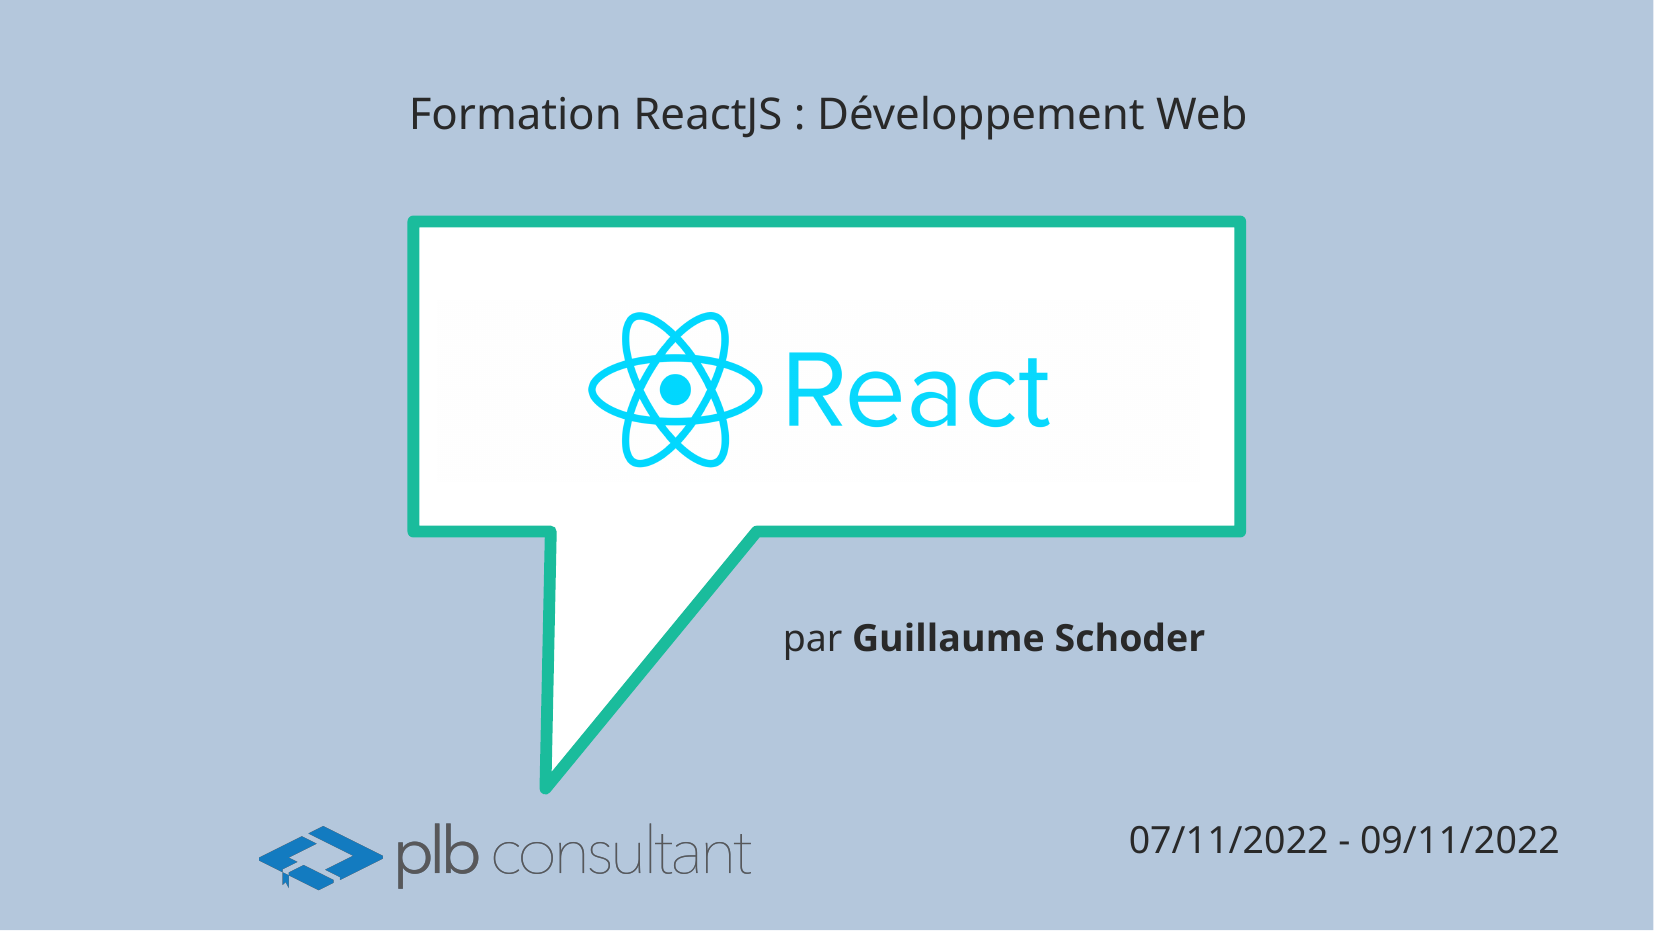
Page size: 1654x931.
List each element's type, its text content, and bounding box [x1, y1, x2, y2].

picture [259, 817, 751, 901]
text_box 07/11/2022 - 09/11/2022 [1087, 801, 1576, 877]
text_box par Guillaume Schoder [751, 600, 1238, 676]
picture [437, 300, 1201, 482]
text_box Formation ReactJS : Développement Web [300, 75, 1358, 151]
